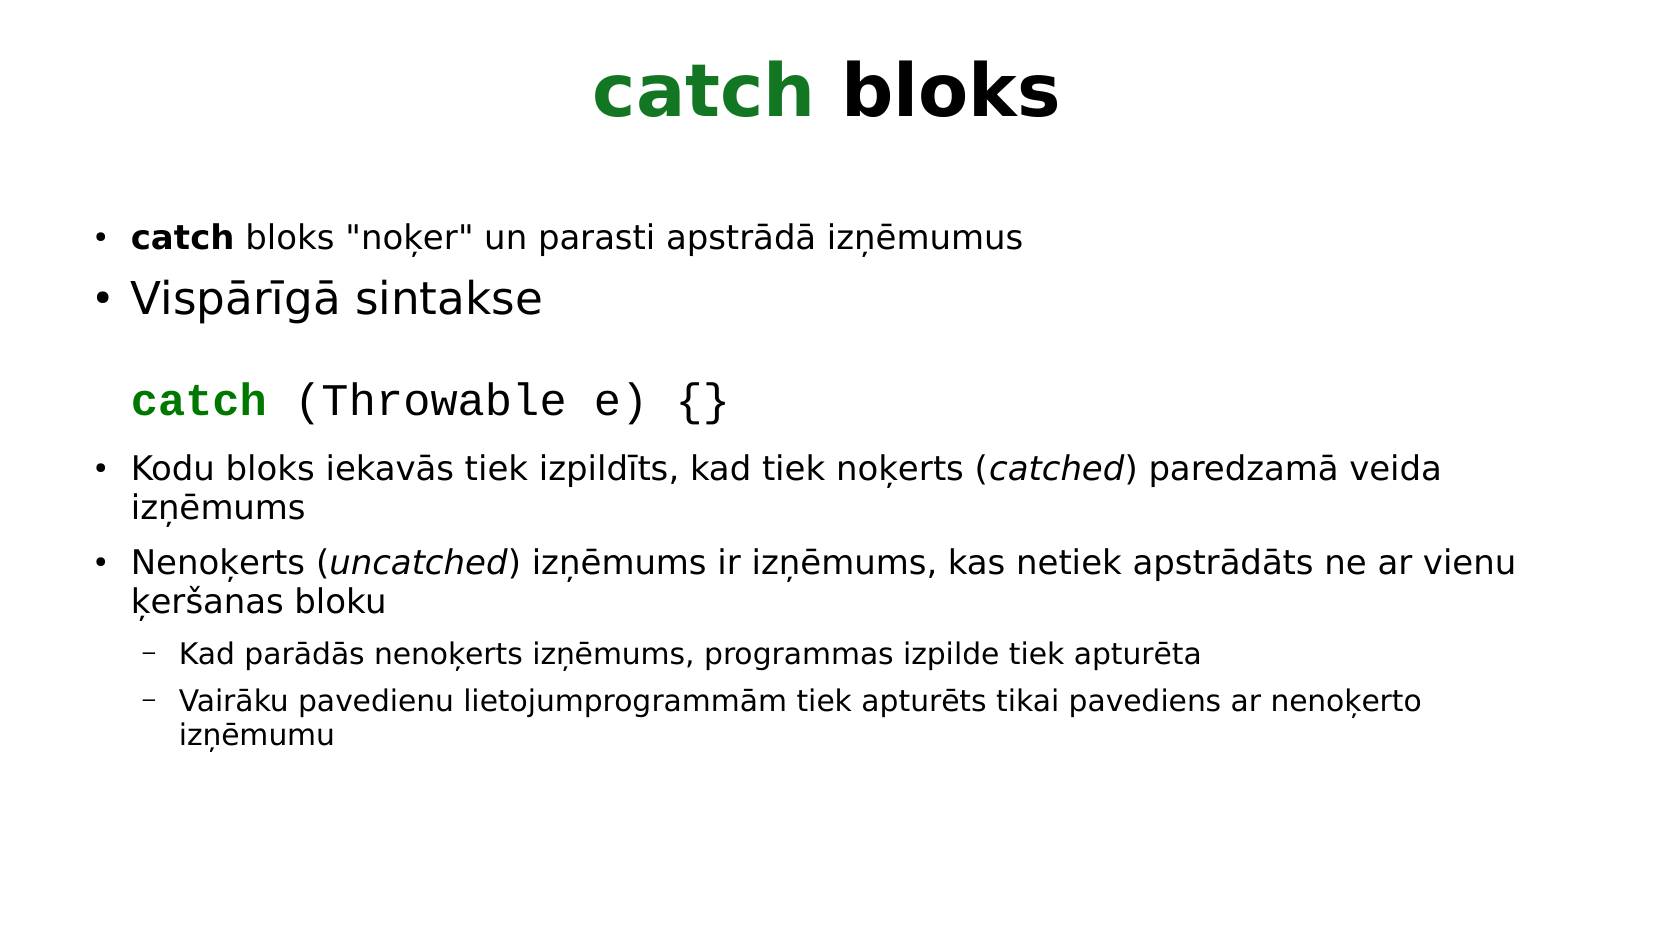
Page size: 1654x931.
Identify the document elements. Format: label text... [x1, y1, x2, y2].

title catch bloks [82, 37, 1571, 147]
list catch bloks "noķer" un parasti apstrādā izņēmumus Vispārīgā sintakse catch (Throwable e) {} Kodu bloks iekavās tiek izpildīts, kad tiek noķerts (catched) paredzamā veida izņēmums Nenoķerts (uncatched) izņēmums ir izņēmums, kas netiek apstrādāts ne ar vienu ķeršanas bloku Kad parādās nenoķerts izņēmums, programmas izpilde tiek apturēta Vairāku pavedienu lietojumprogrammām tiek apturēts tikai pavediens ar nenoķerto izņēmumu [82, 217, 1538, 758]
